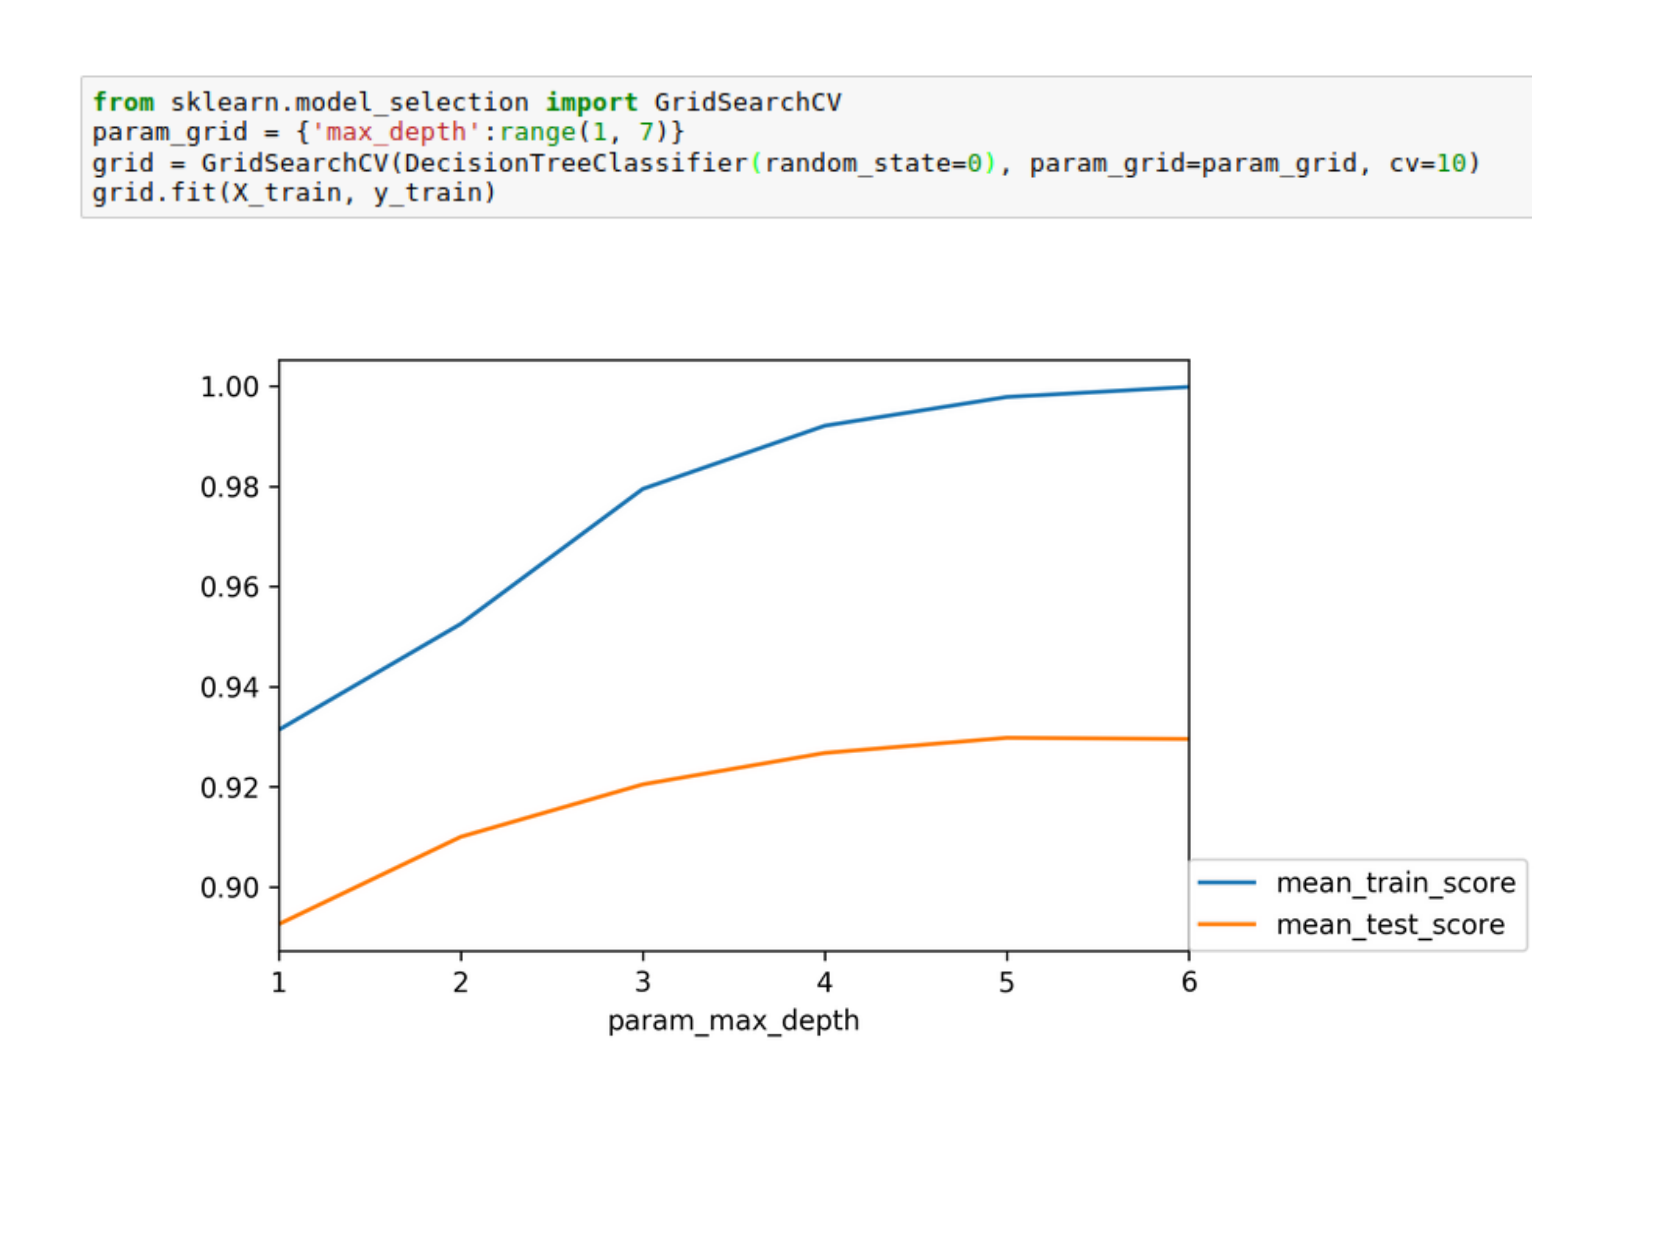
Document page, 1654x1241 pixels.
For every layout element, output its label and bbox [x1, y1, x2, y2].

picture [75, 74, 1532, 226]
picture [180, 334, 1555, 1051]
